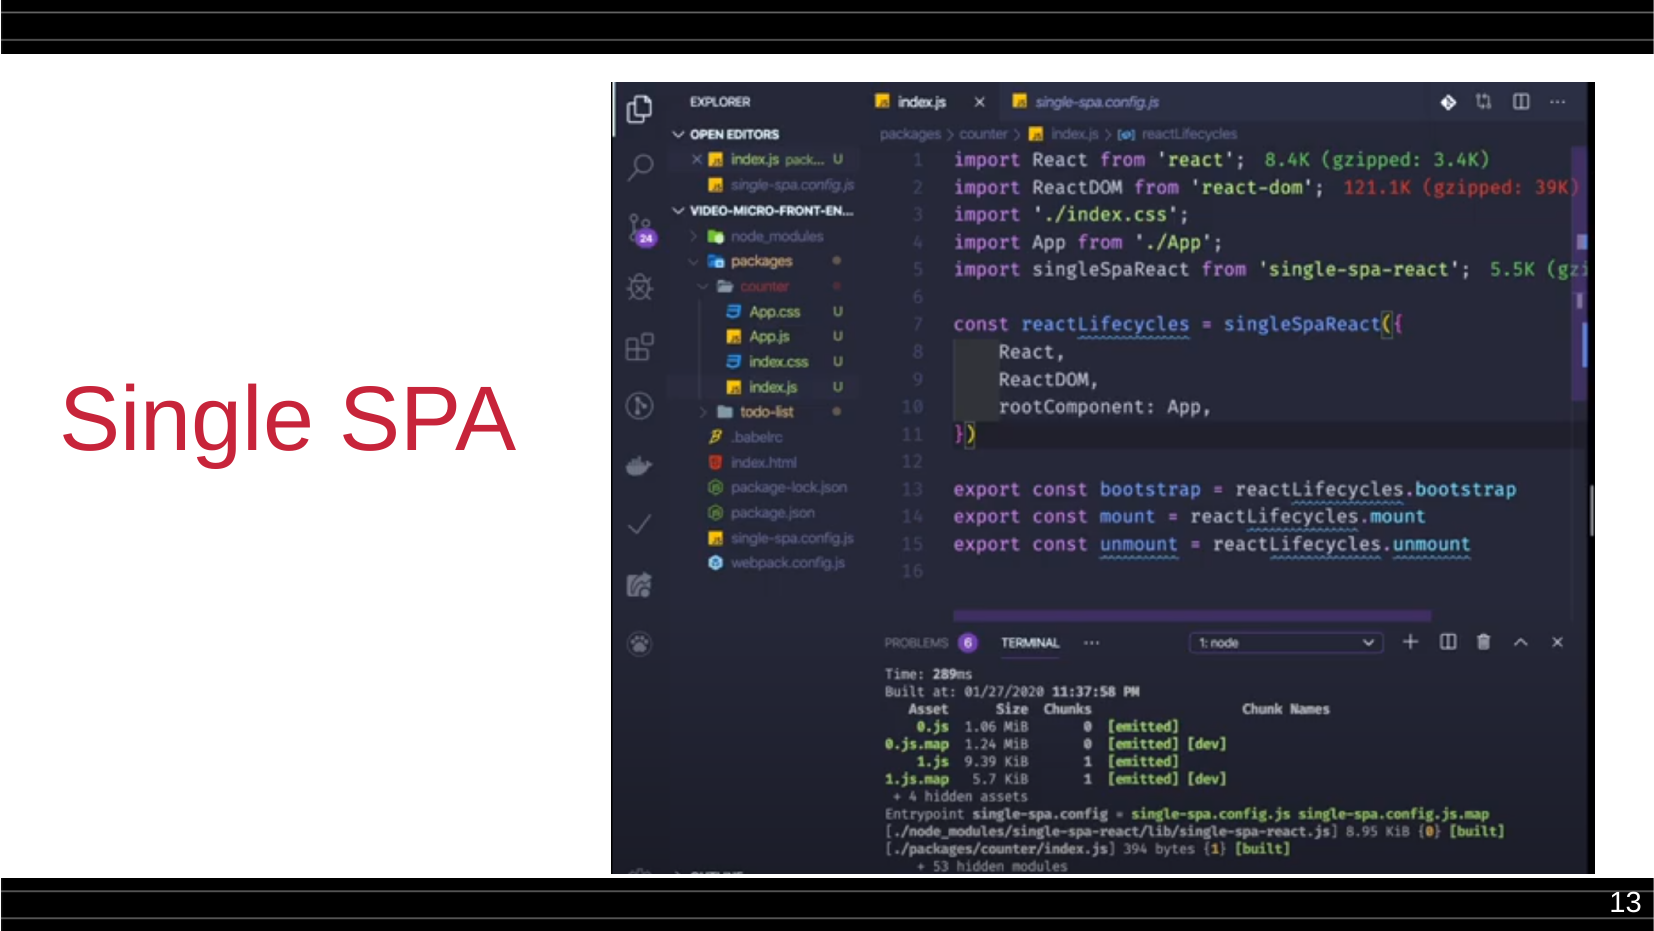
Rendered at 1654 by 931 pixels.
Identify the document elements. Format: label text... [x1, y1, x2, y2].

title Single SPA [59, 340, 611, 497]
picture [1, 0, 1654, 54]
picture [1, 878, 1654, 931]
picture [611, 82, 1595, 874]
